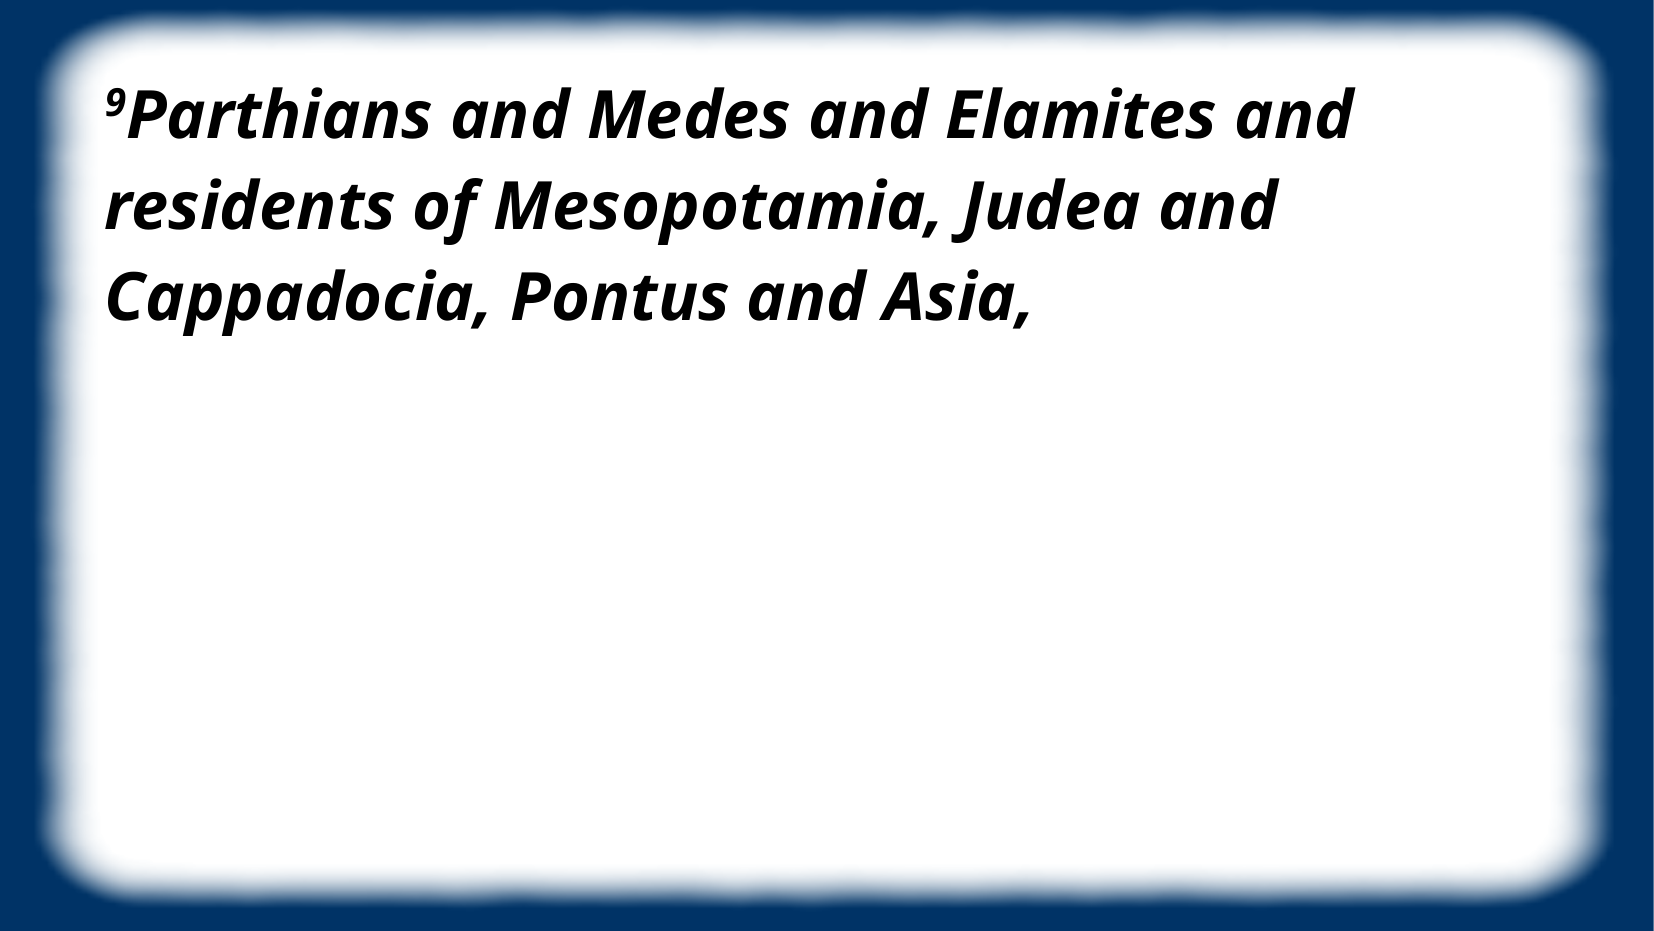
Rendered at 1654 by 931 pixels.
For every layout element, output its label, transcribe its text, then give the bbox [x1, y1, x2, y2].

text_box 9Parthians and Medes and Elamites and residents of Mesopotamia, Judea and Cappadocia, Pontus and Asia, [90, 60, 1561, 361]
picture [0, 0, 1654, 931]
